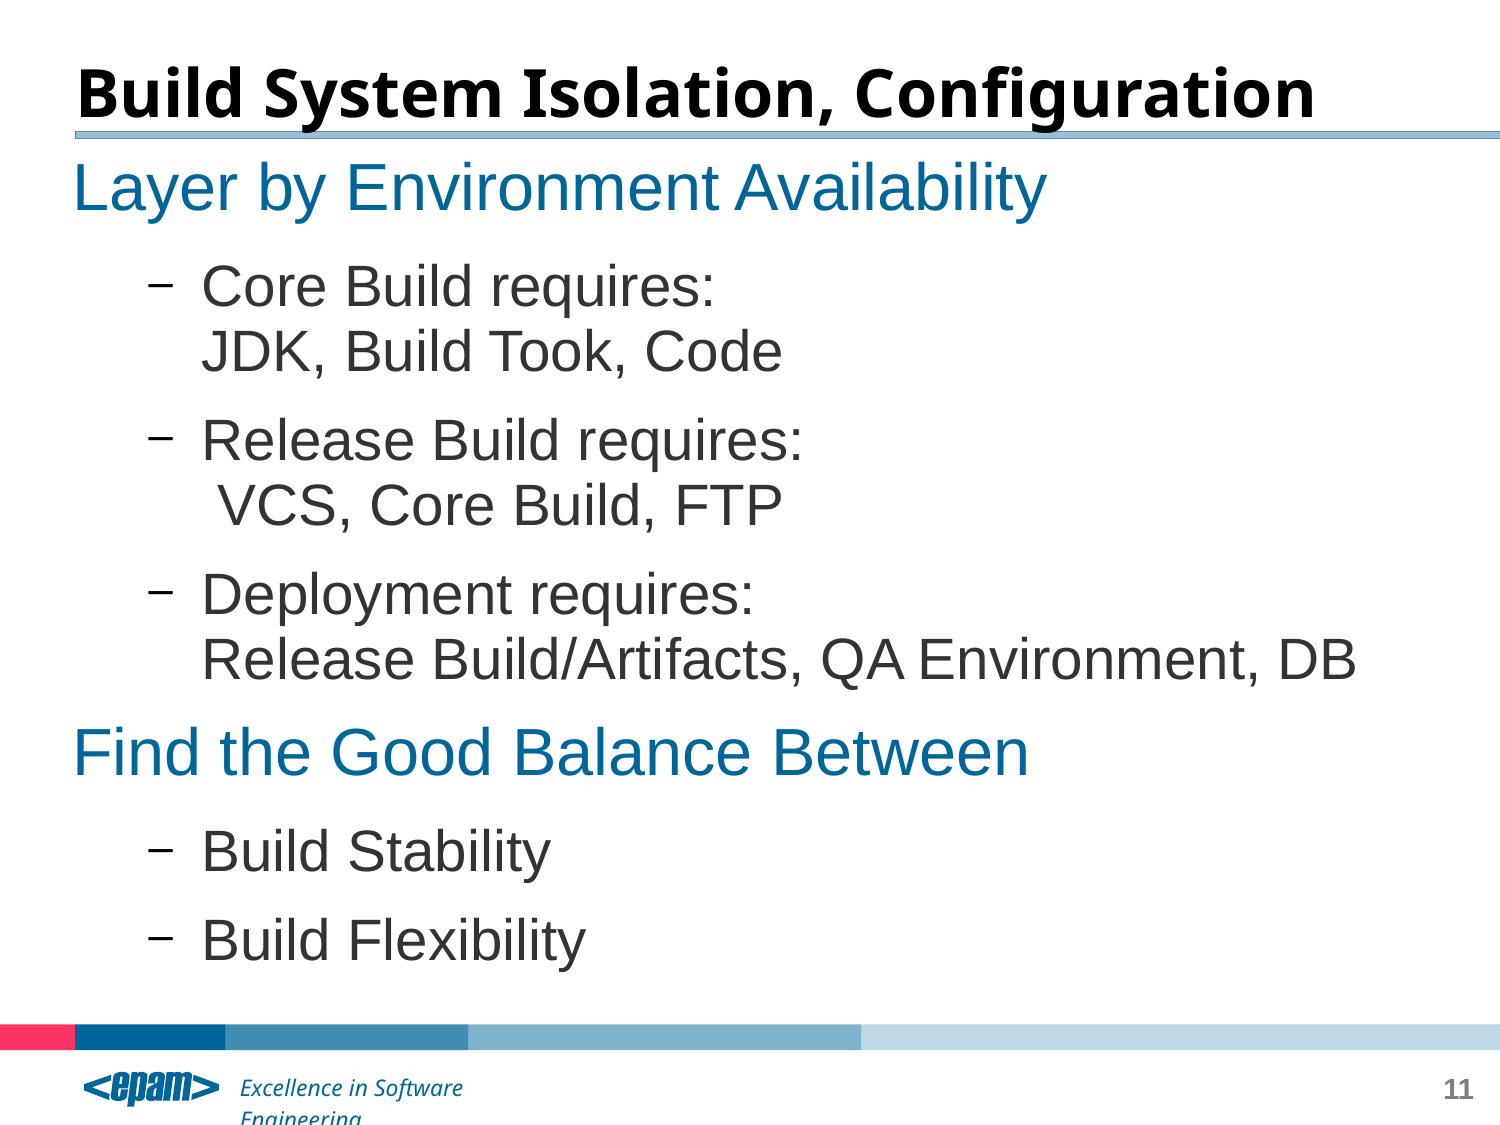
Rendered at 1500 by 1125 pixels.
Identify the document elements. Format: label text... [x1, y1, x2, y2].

list Layer by Environment Availability Core Build requires: JDK, Build Took, Code Release Build requires: VCS, Core Build, FTP Deployment requires: Release Build/Artifacts, QA Environment, DB Find the Good Balance Between Build Stability Build Flexibility [60, 149, 1441, 1006]
text_box <number> [1395, 1070, 1475, 1125]
title Build System Isolation, Configuration [75, 44, 1425, 138]
